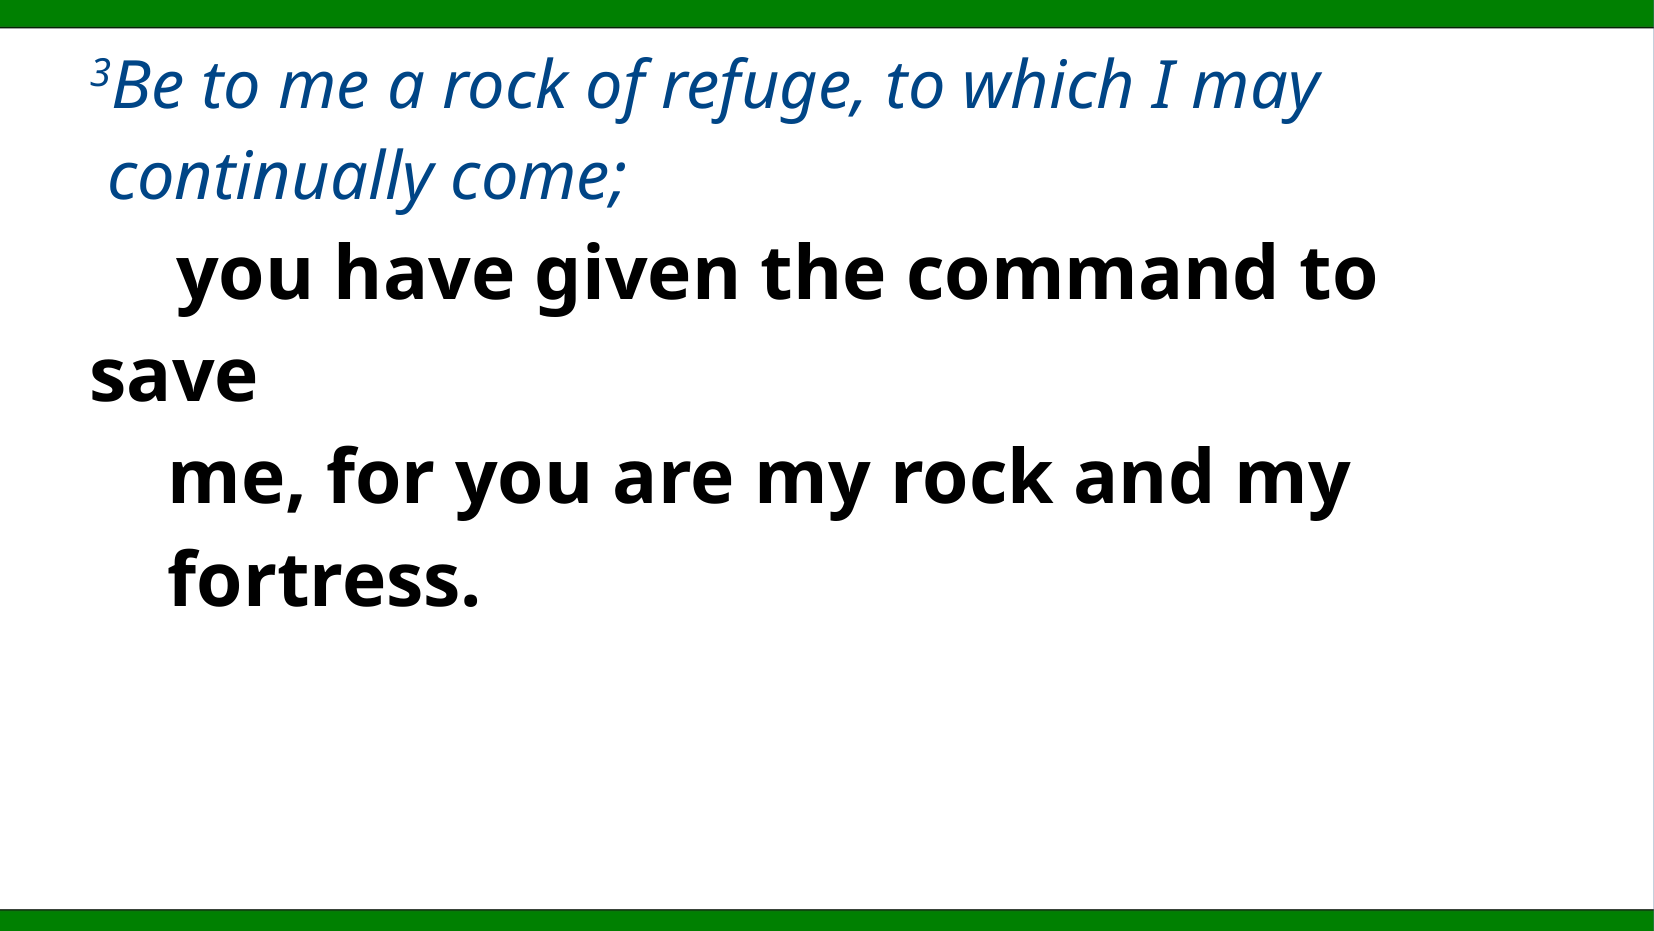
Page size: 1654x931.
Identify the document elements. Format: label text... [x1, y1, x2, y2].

text_box 3Be to me a rock of refuge, to which I may continually come; you have given the command to save me, for you are my rock and my fortress. [75, 30, 1576, 522]
picture [0, 0, 1654, 931]
